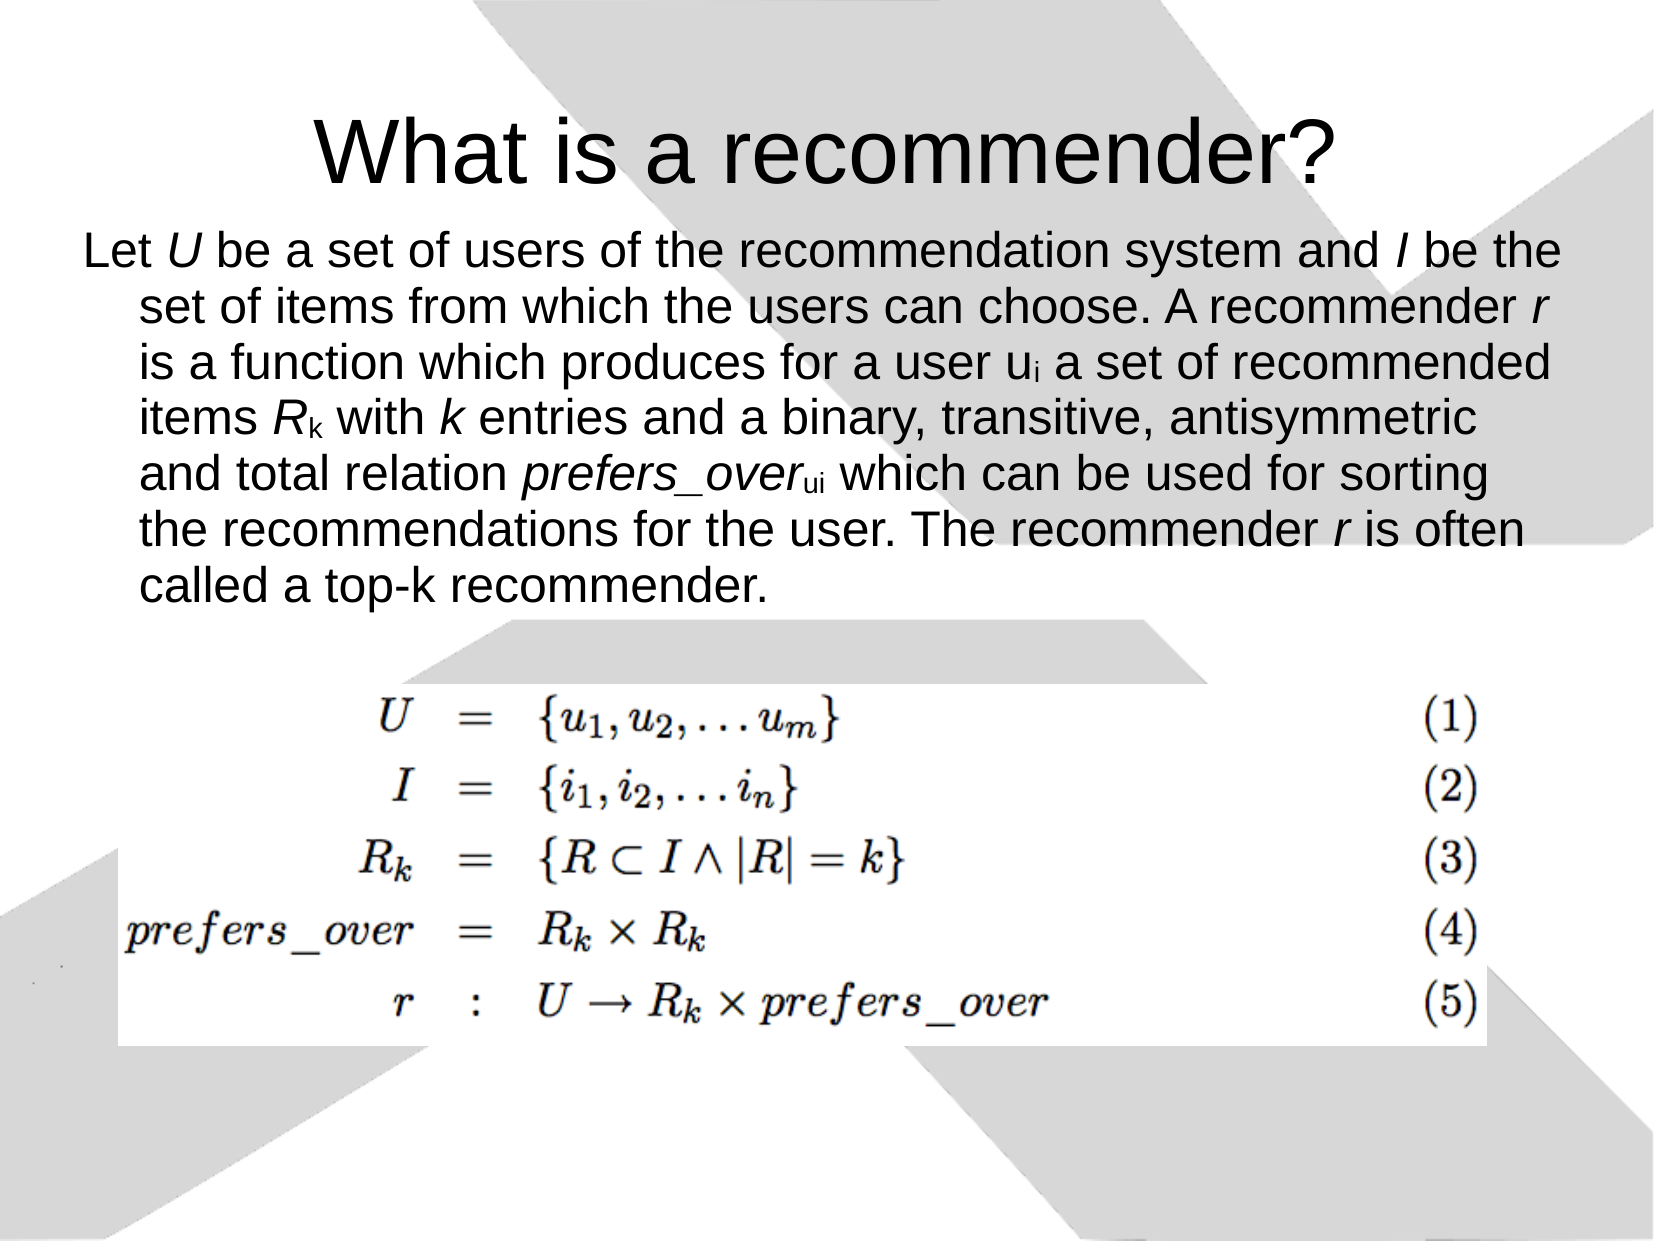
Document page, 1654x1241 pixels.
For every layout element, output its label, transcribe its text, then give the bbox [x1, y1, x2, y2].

title What is a recommender? [82, 49, 1571, 218]
picture [0, 0, 1654, 1241]
list Let U be a set of users of the recommendation system and I be the set of items from which the users can choose. A recommender r is a function which produces for a user ui a set of recommended items Rk with k entries and a binary, transitive, antisymmetric and total relation prefers_overui which can be used for sorting the recommendations for the user. The recommender r is often called a top-k recommender. [82, 218, 1571, 914]
